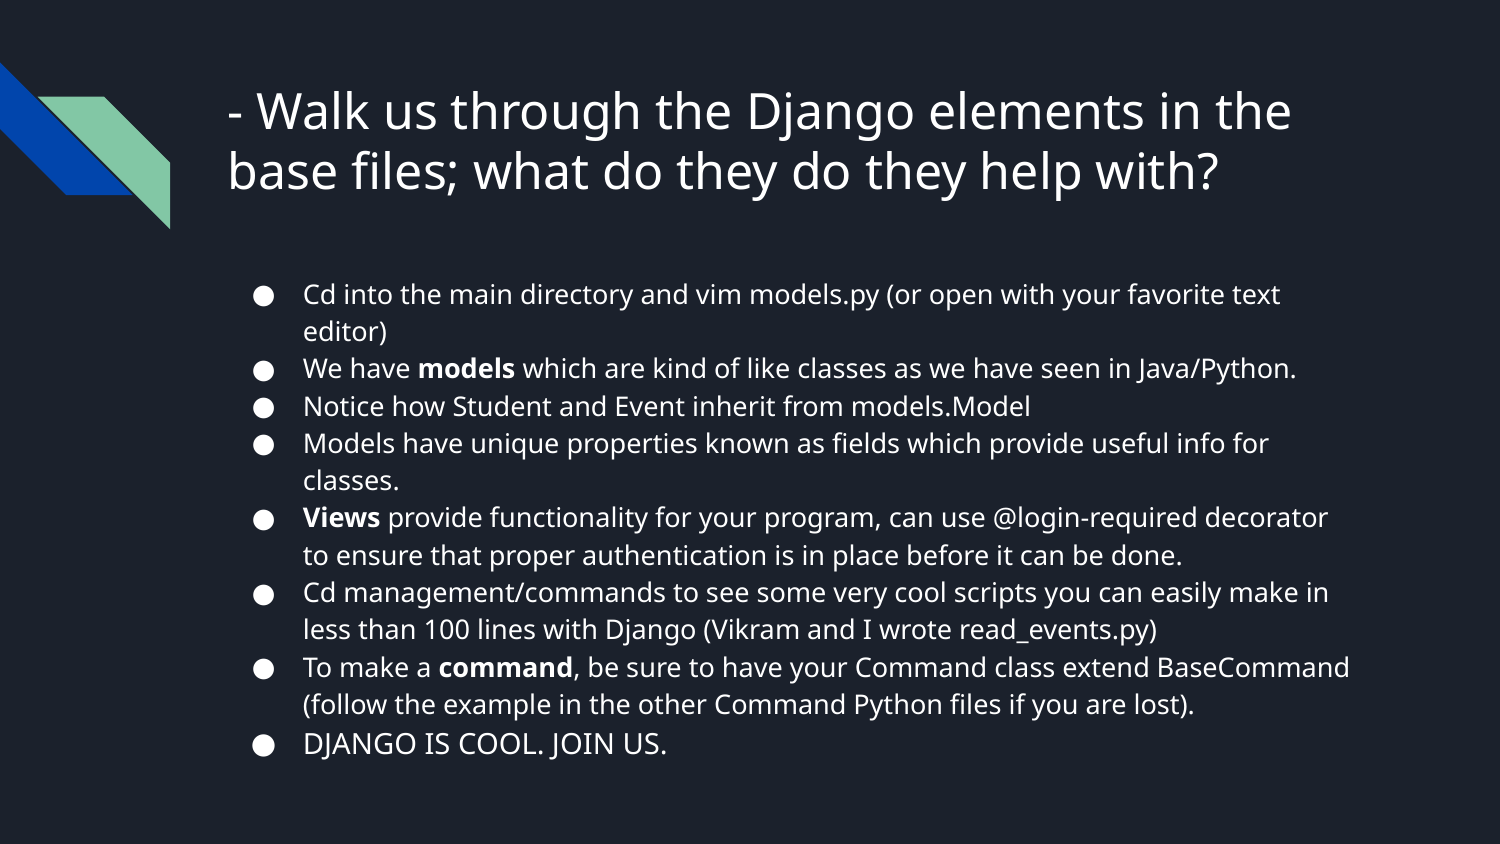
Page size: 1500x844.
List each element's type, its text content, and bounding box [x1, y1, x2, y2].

list Cd into the main directory and vim models.py (or open with your favorite text editor) We have models which are kind of like classes as we have seen in Java/Python. Notice how Student and Event inherit from models.Model Models have unique properties known as fields which provide useful info for classes. Views provide functionality for your program, can use @login-required decorator to ensure that proper authentication is in place before it can be done. Cd management/commands to see some very cool scripts you can easily make in less than 100 lines with Django (Vikram and I wrote read_events.py) To make a command, be sure to have your Command class extend BaseCommand (follow the example in the other Command Python files if you are lost). DJANGO IS COOL. JOIN US. [212, 257, 1368, 735]
title - Walk us through the Django elements in the base files; what do they do they help with? [212, 64, 1368, 215]
